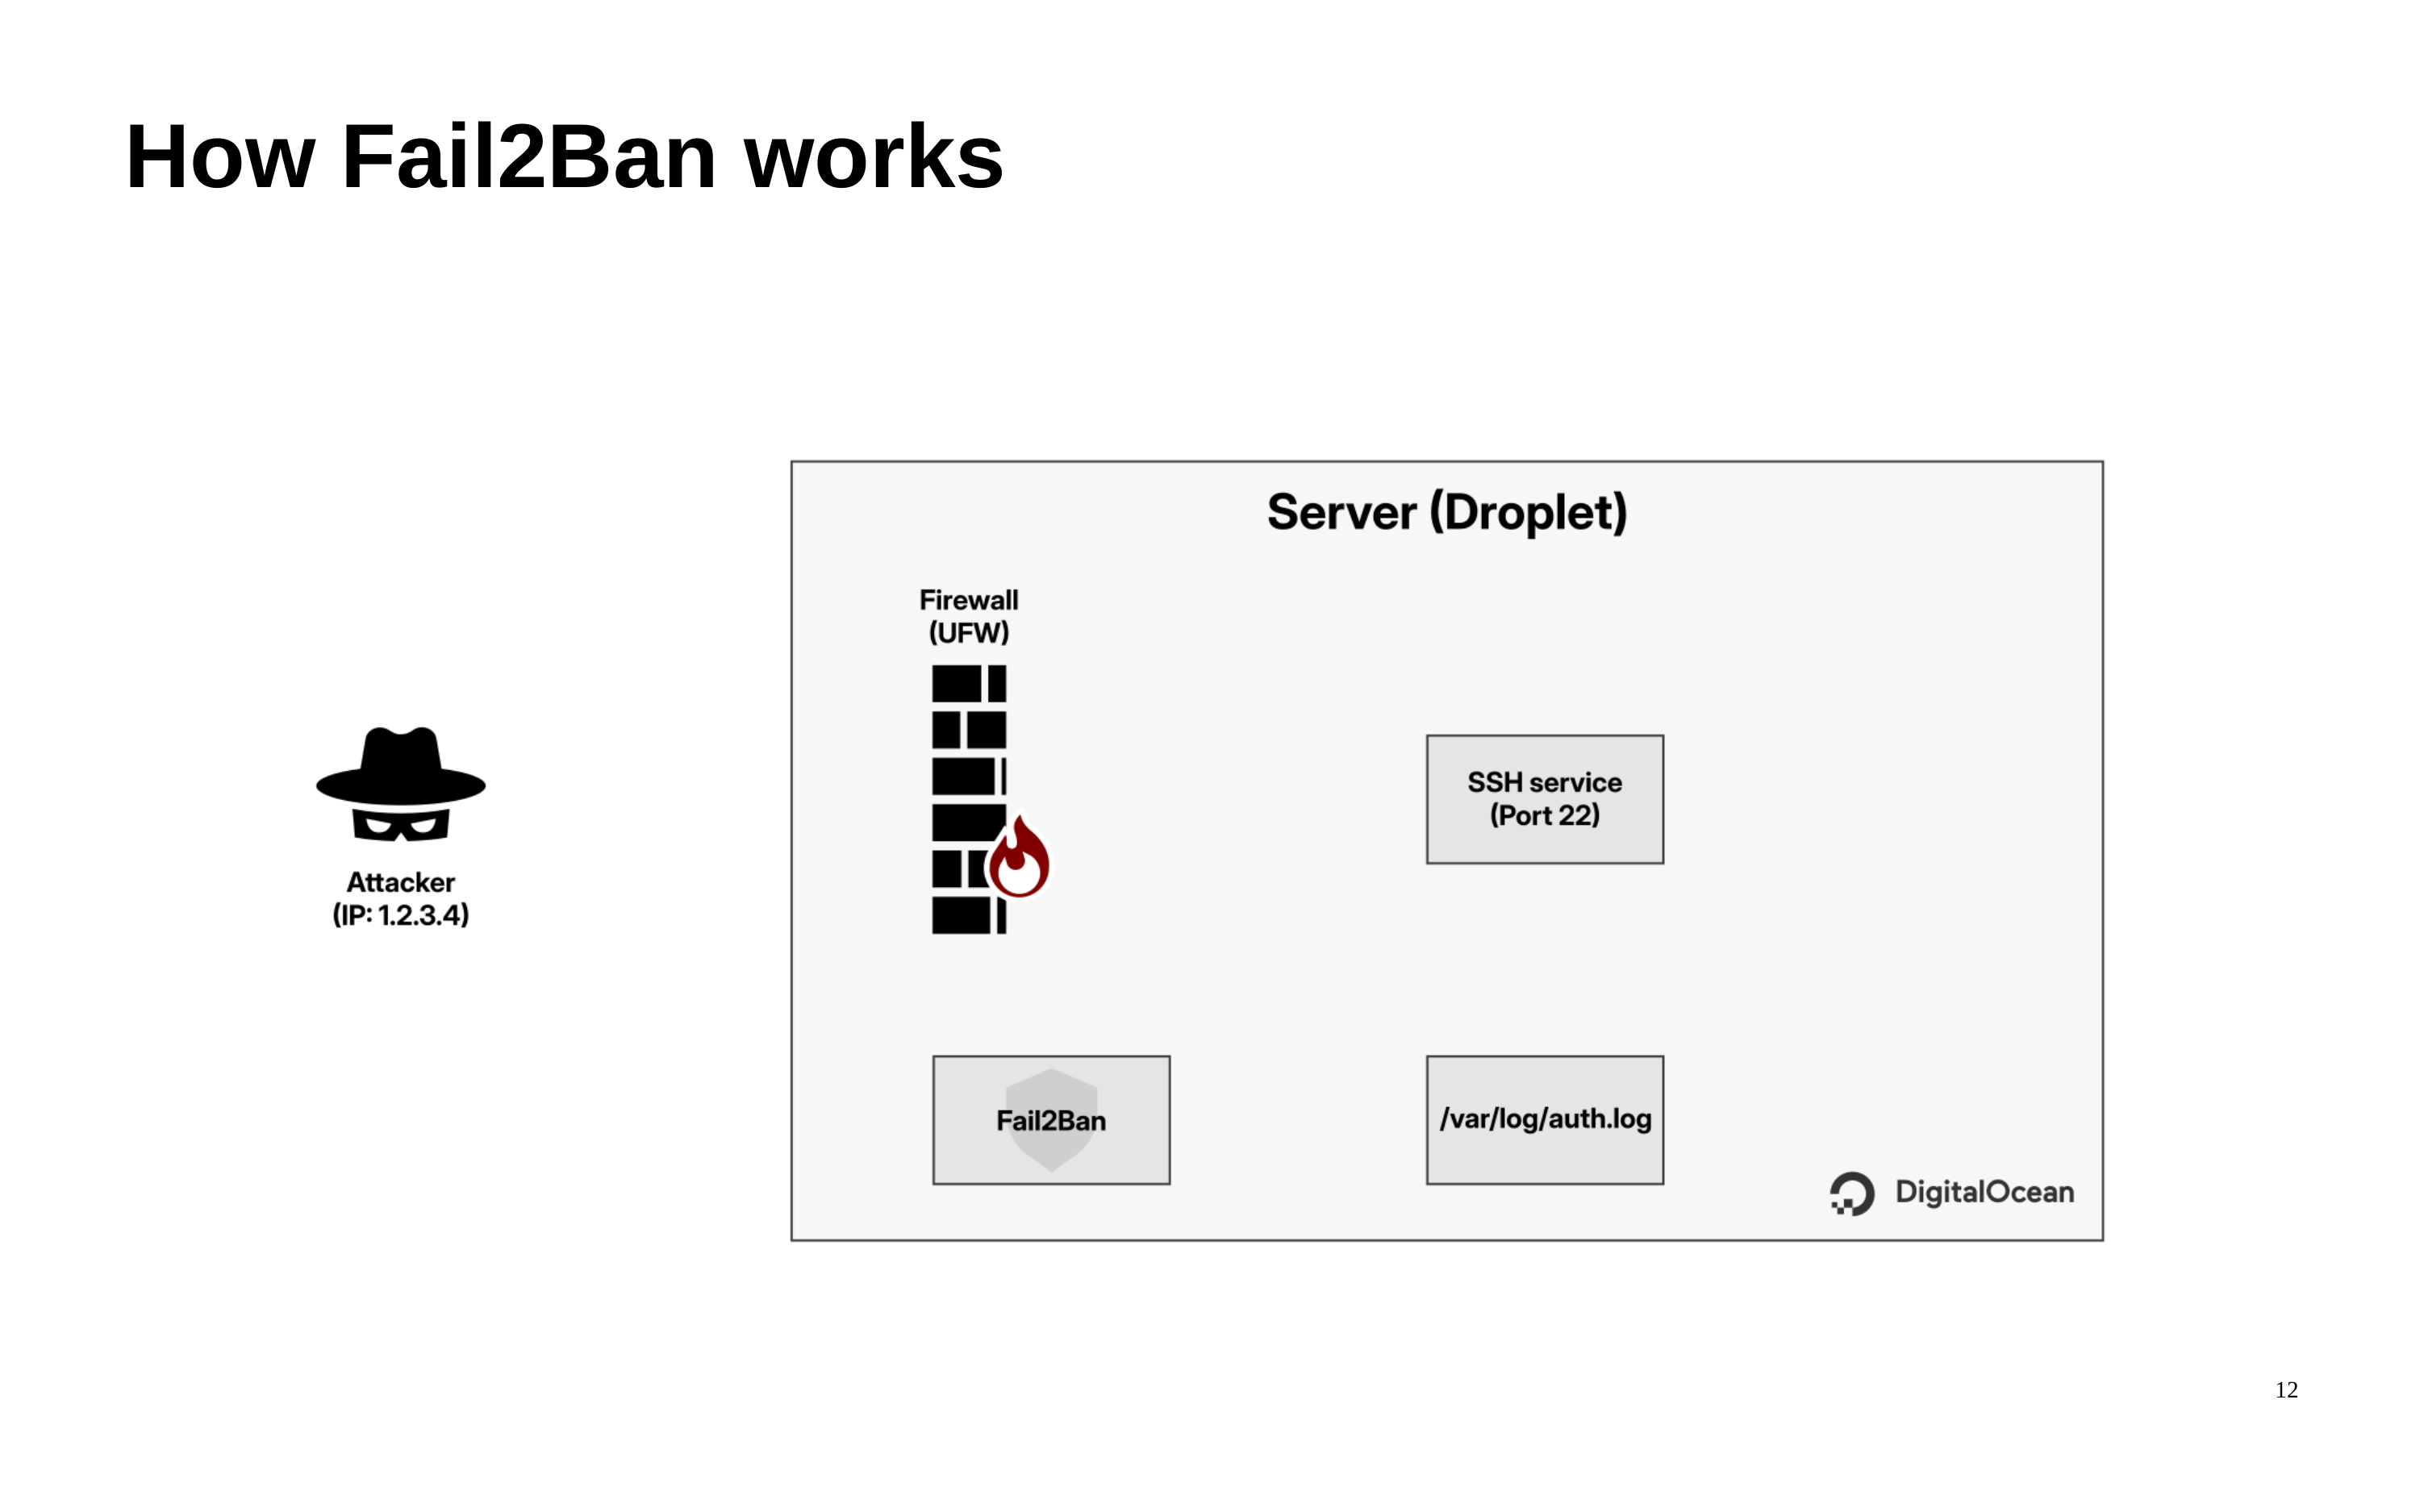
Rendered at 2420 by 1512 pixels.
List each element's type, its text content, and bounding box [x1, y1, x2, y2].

picture [242, 406, 2179, 1297]
text_box How Fail2Ban works [112, 61, 2173, 251]
